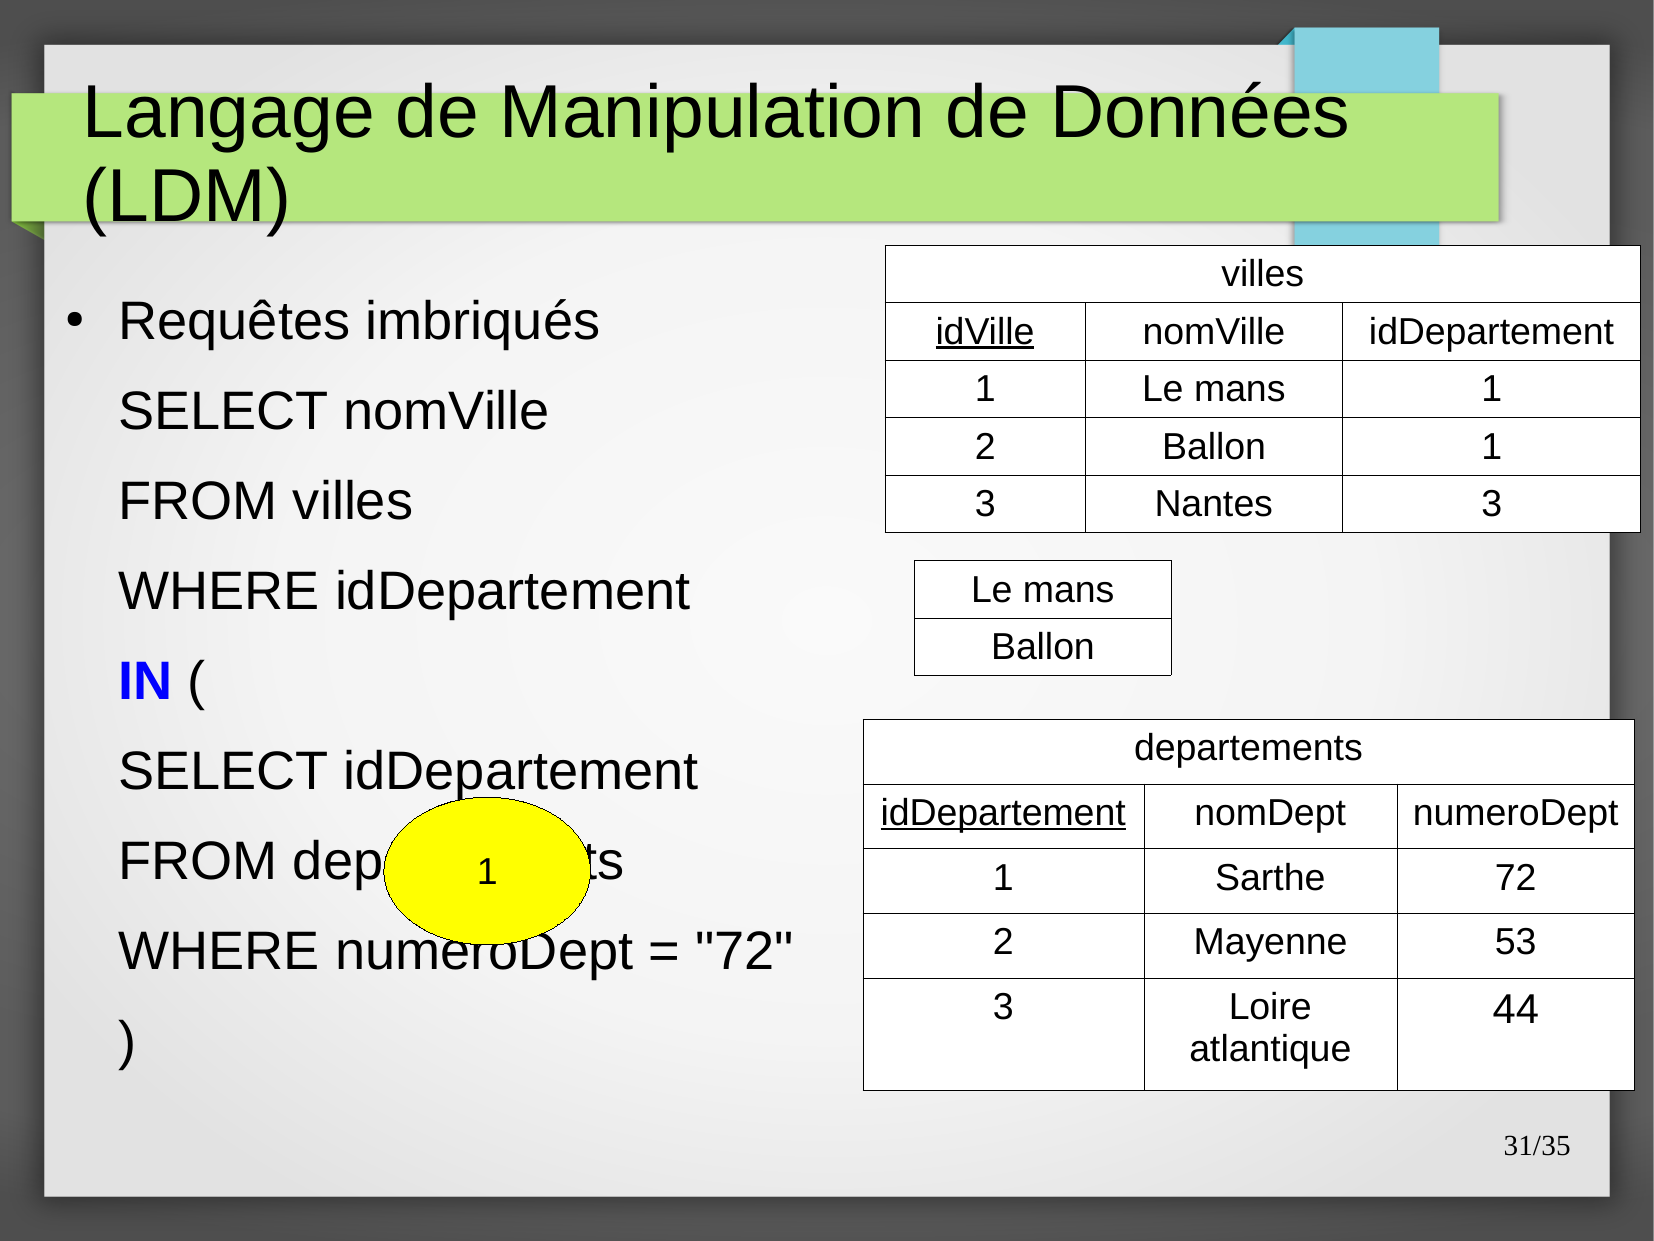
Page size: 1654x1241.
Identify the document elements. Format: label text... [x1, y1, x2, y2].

table_cell Loire atlantique [1145, 979, 1397, 1090]
table_cell 1 [864, 849, 1144, 913]
table_cell 3 [886, 476, 1085, 532]
table_cell 1 [1343, 418, 1640, 475]
table_header Le mans [915, 561, 1171, 618]
table_cell idDepartement [1343, 303, 1640, 360]
table_cell Ballon [1086, 418, 1342, 475]
table_cell Mayenne [1145, 914, 1397, 978]
table_header villes [886, 246, 1640, 302]
table_cell numeroDept [1398, 785, 1634, 848]
table_cell Le mans [1086, 361, 1342, 417]
table_cell 1 [886, 361, 1085, 417]
table_cell 3 [1343, 476, 1640, 532]
table_cell 3 [864, 979, 1144, 1090]
table_cell nomVille [1086, 303, 1342, 360]
table_cell 53 [1398, 914, 1634, 978]
text_box 1 [383, 797, 591, 945]
table_cell 44 [1398, 979, 1634, 1090]
table_cell 72 [1398, 849, 1634, 913]
table_cell idVille [886, 303, 1085, 360]
table_cell idDepartement [864, 785, 1144, 848]
table_cell Ballon [915, 619, 1171, 675]
table_cell 2 [886, 418, 1085, 475]
picture [0, 0, 1654, 1241]
table_cell 2 [864, 914, 1144, 978]
table_cell Nantes [1086, 476, 1342, 532]
table_header departements [864, 720, 1634, 784]
table_cell 1 [1343, 361, 1640, 417]
list Requêtes imbriqués SELECT nomVille FROM villes WHERE idDepartement IN ( SELECT idDepartement FROM departements WHERE numeroDept = "72" ) [47, 290, 1536, 1109]
table_cell Sarthe [1145, 849, 1397, 913]
title Langage de Manipulation de Données (LDM) [82, 49, 1571, 257]
table_cell nomDept [1145, 785, 1397, 848]
